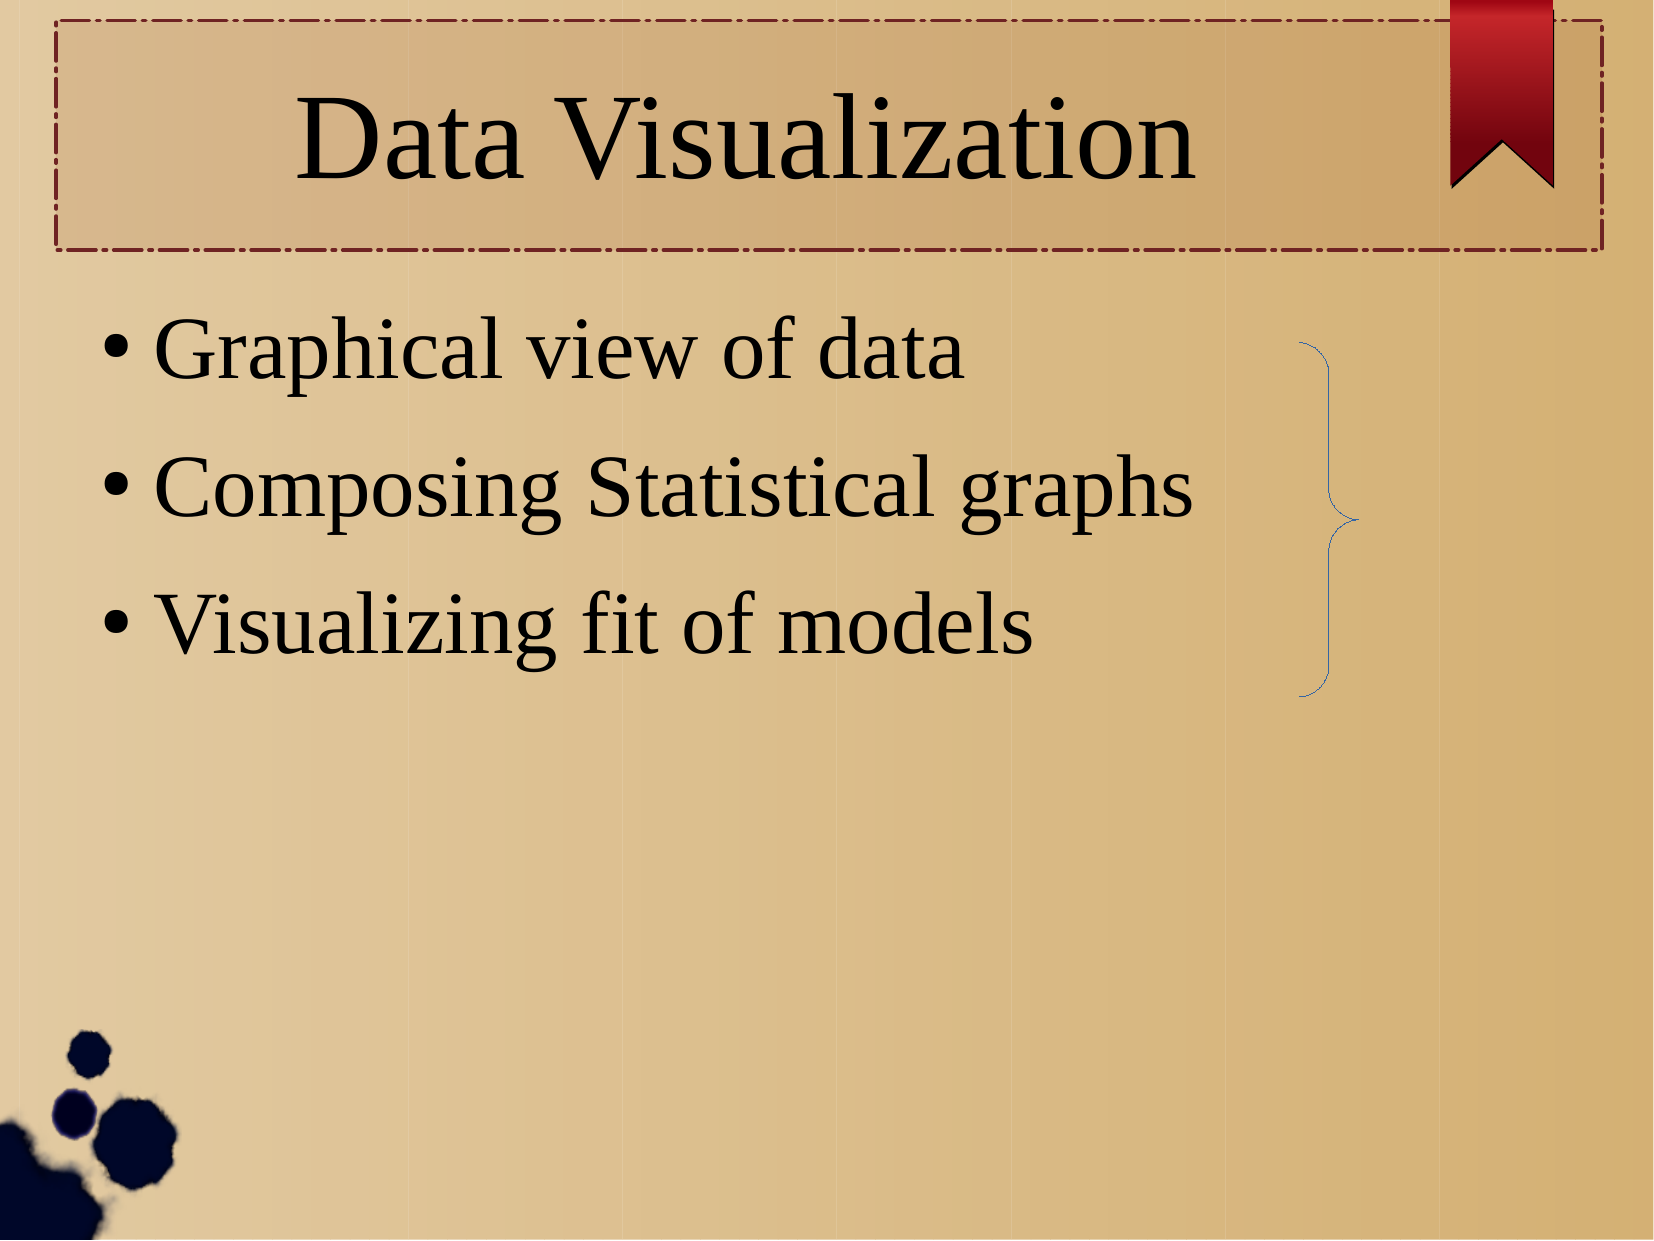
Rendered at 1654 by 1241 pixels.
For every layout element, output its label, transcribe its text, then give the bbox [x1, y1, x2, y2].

list Graphical view of data Composing Statistical graphs Visualizing fit of models [82, 299, 1571, 1019]
title Data Visualization [82, 47, 1412, 229]
